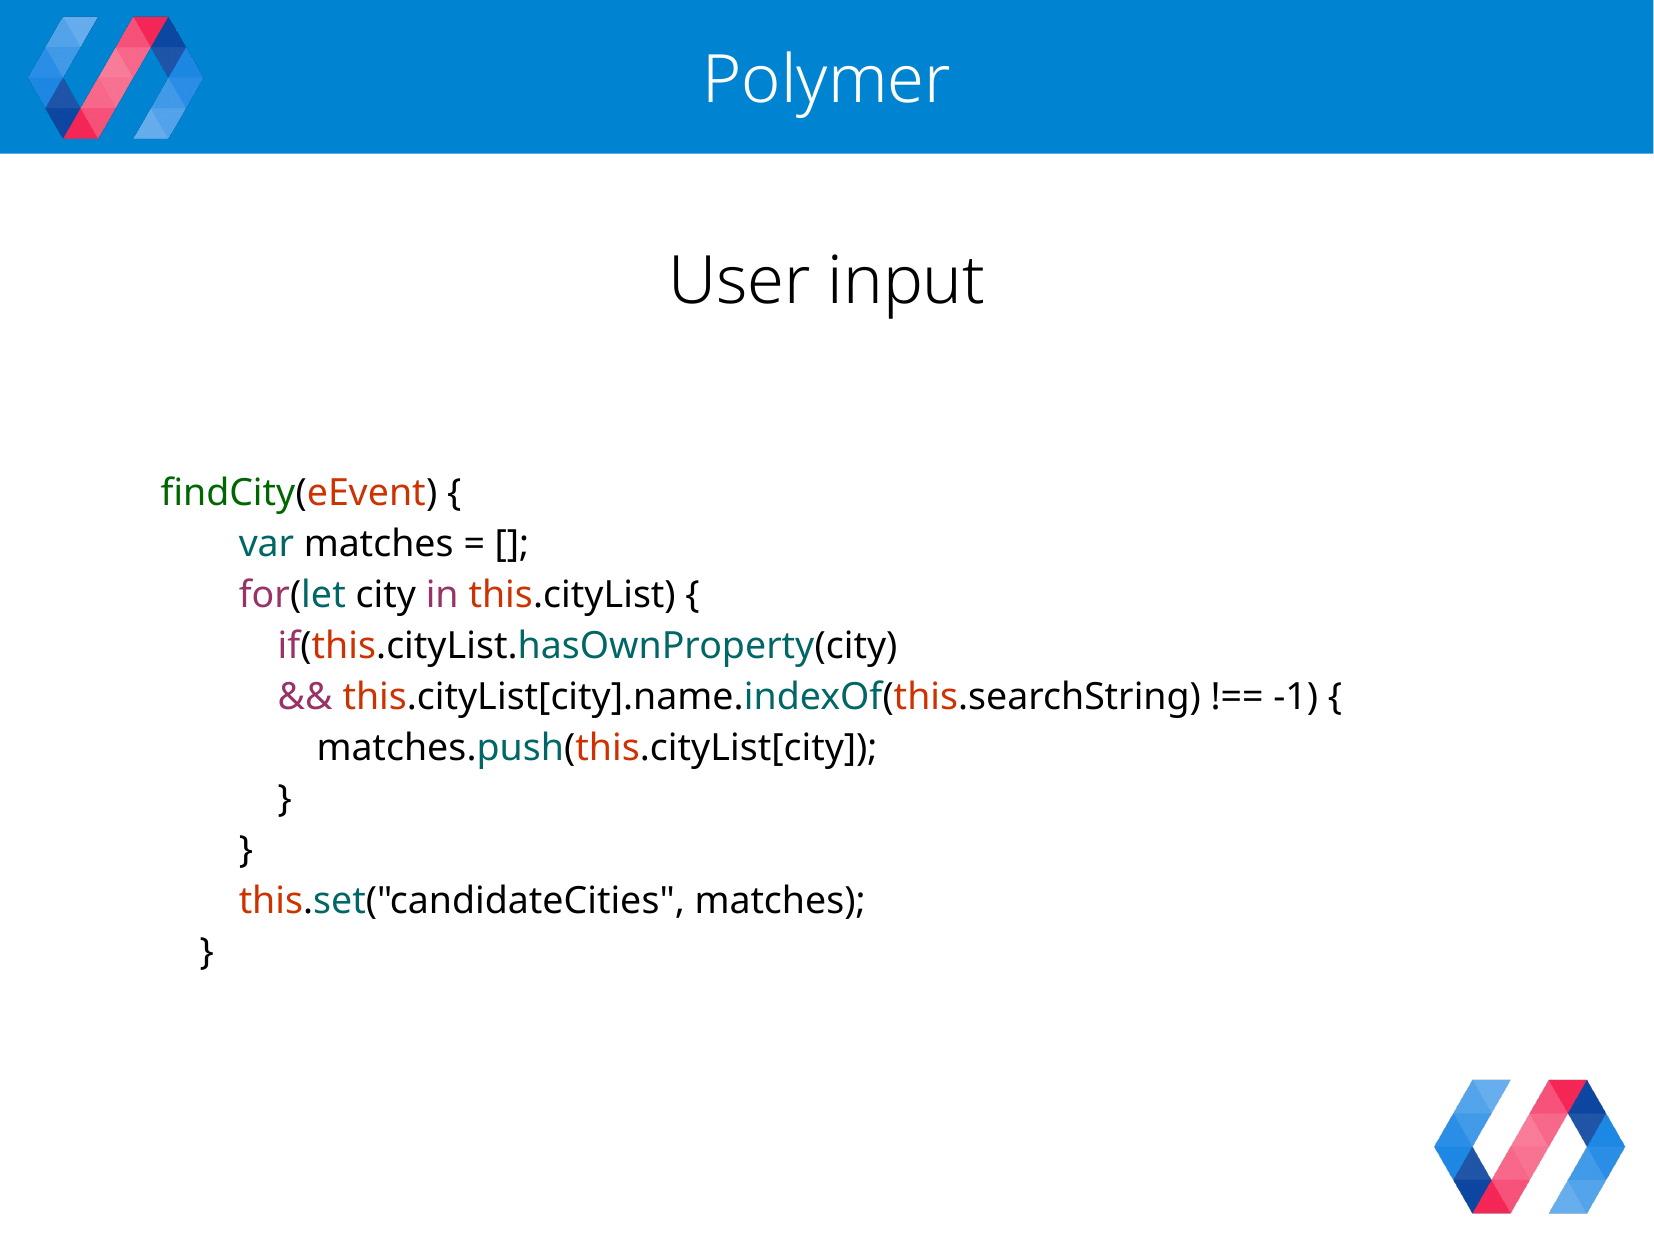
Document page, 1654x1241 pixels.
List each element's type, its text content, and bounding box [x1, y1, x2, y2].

title Polymer [0, 0, 1654, 154]
text_box User input findCity(eEvent) { var matches = []; for(let city in this.cityList) { if(this.cityList.hasOwnProperty(city) && this.cityList[city].name.indexOf(this.searchString) !== -1) { matches.push(this.cityList[city]); } } this.set("candidateCities", matches); } [82, 232, 1571, 1052]
picture [1429, 1076, 1630, 1217]
picture [23, 13, 208, 142]
